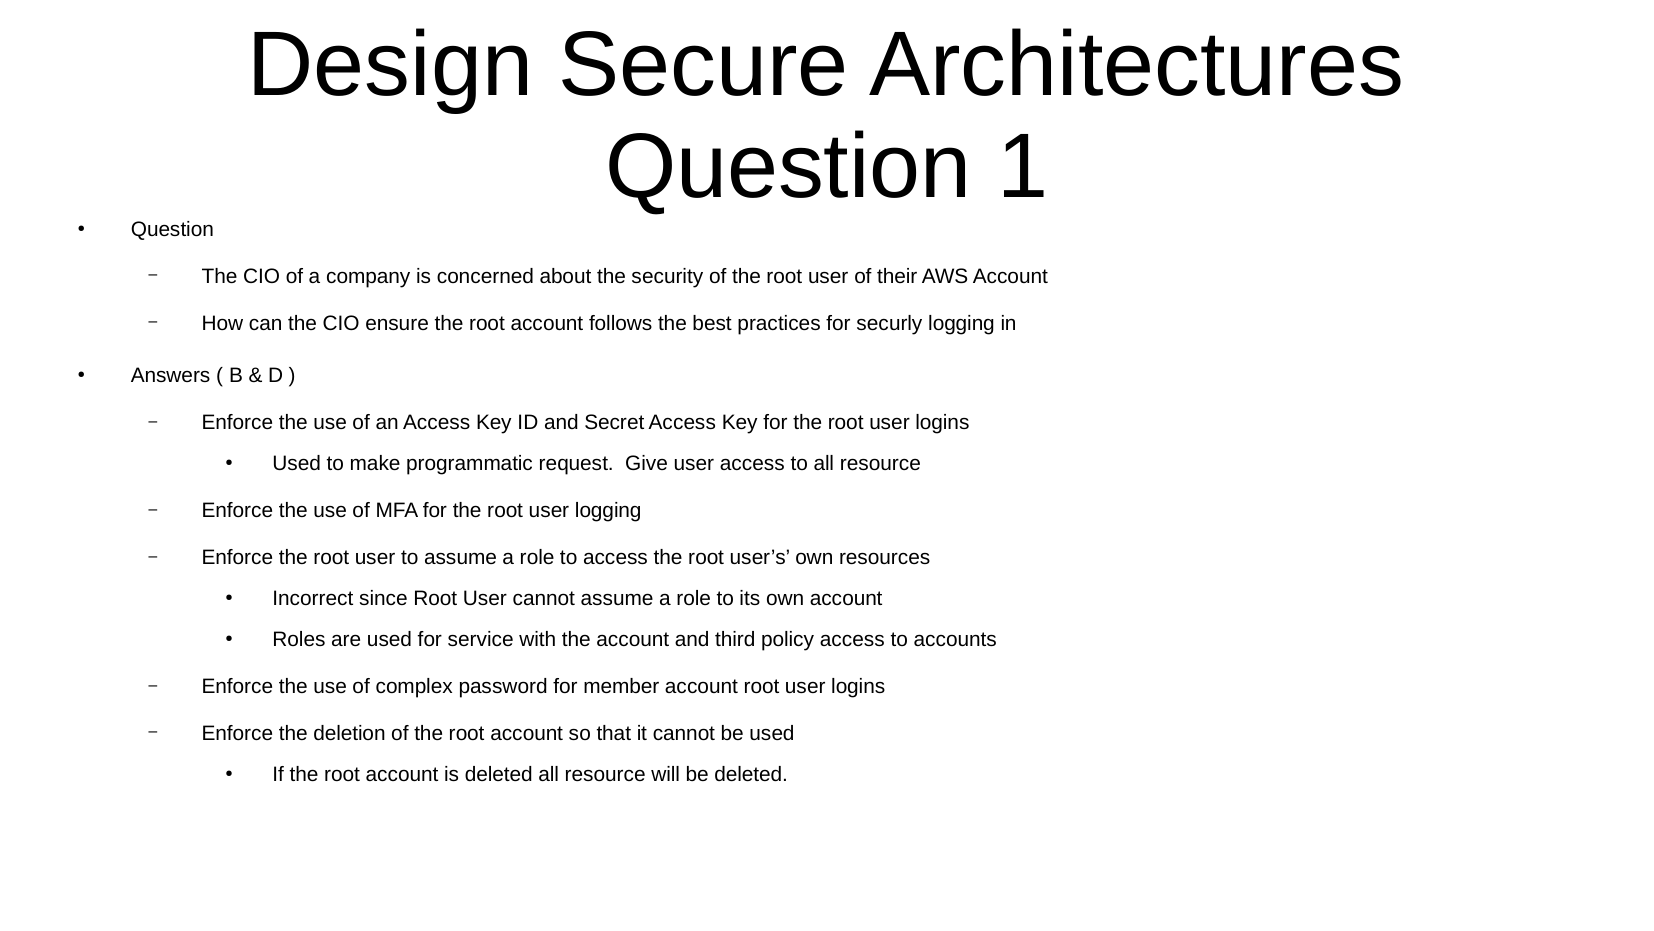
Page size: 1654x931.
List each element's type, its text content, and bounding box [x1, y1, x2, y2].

list Question The CIO of a company is concerned about the security of the root user of their AWS Account How can the CIO ensure the root account follows the best practices for securly logging in Answers ( B & D ) Enforce the use of an Access Key ID and Secret Access Key for the root user logins Used to make programmatic request. Give user access to all resource Enforce the use of MFA for the root user logging Enforce the root user to assume a role to access the root user’s’ own resources Incorrect since Root User cannot assume a role to its own account Roles are used for service with the account and third policy access to accounts Enforce the use of complex password for member account root user logins Enforce the deletion of the root account so that it cannot be used If the root account is deleted all resource will be deleted. [60, 217, 1571, 841]
title Design Secure Architectures Question 1 [82, 12, 1571, 217]
